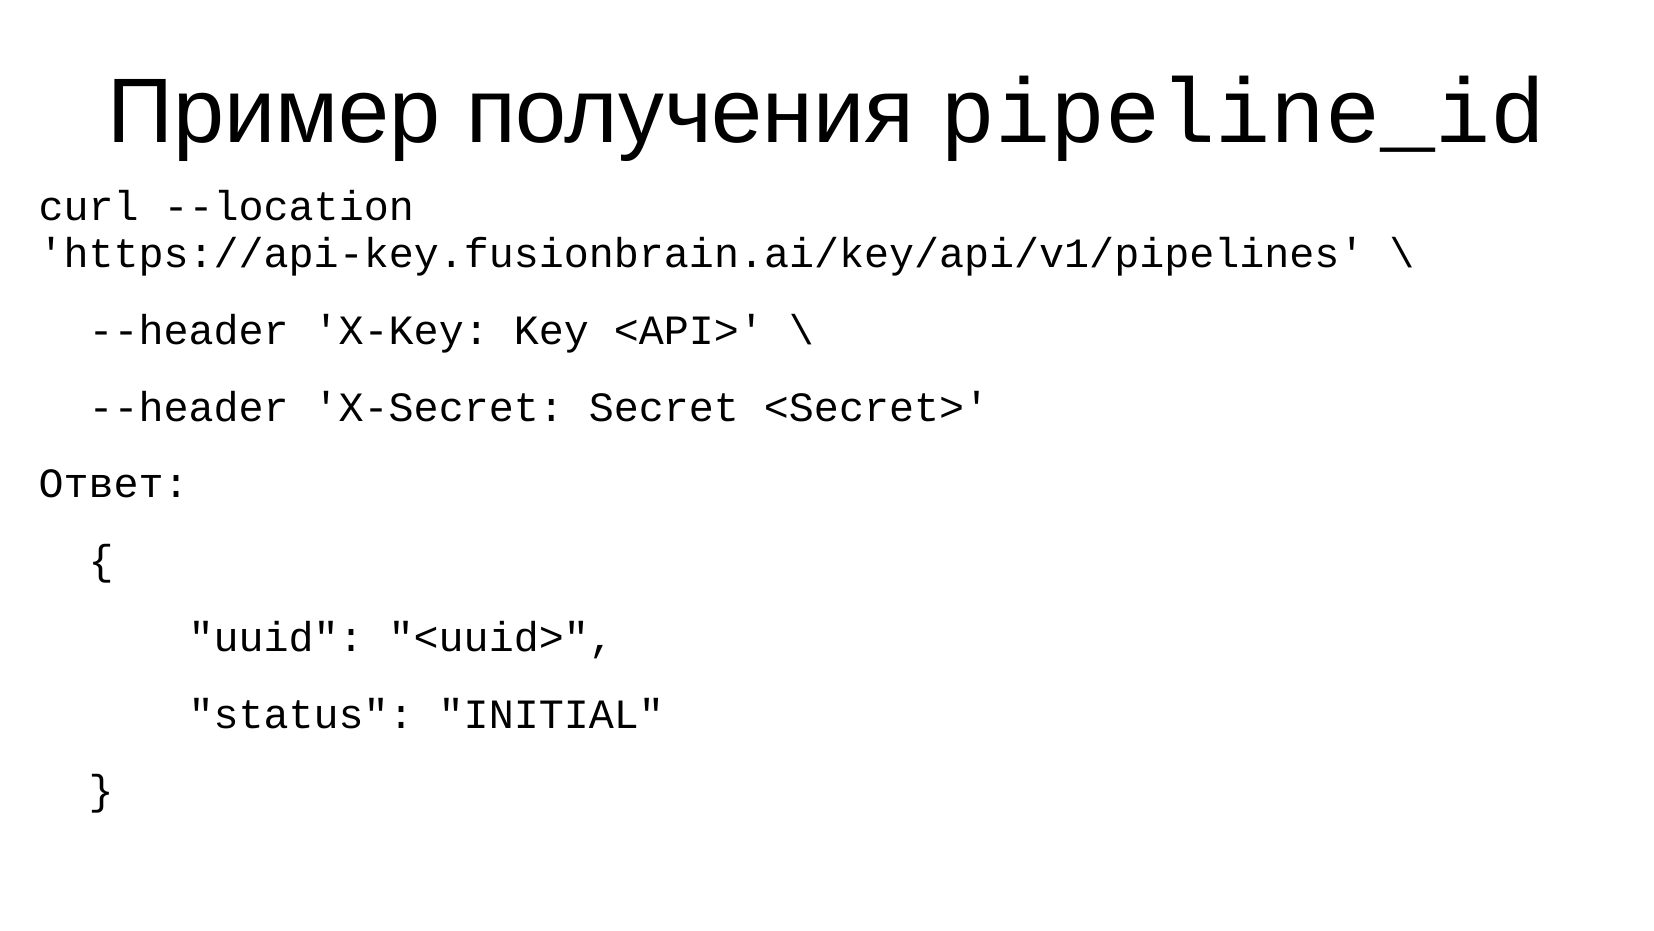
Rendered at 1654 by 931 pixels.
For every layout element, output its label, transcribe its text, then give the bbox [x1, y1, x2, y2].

list curl --location 'https://api-key.fusionbrain.ai/key/api/v1/pipelines' \ --header 'X-Key: Key <API>' \ --header 'X-Secret: Secret <Secret>' Ответ: { "uuid": "<uuid>", "status": "INITIAL" } [38, 185, 1594, 882]
title Пример получения pipeline_id [82, 37, 1571, 185]
